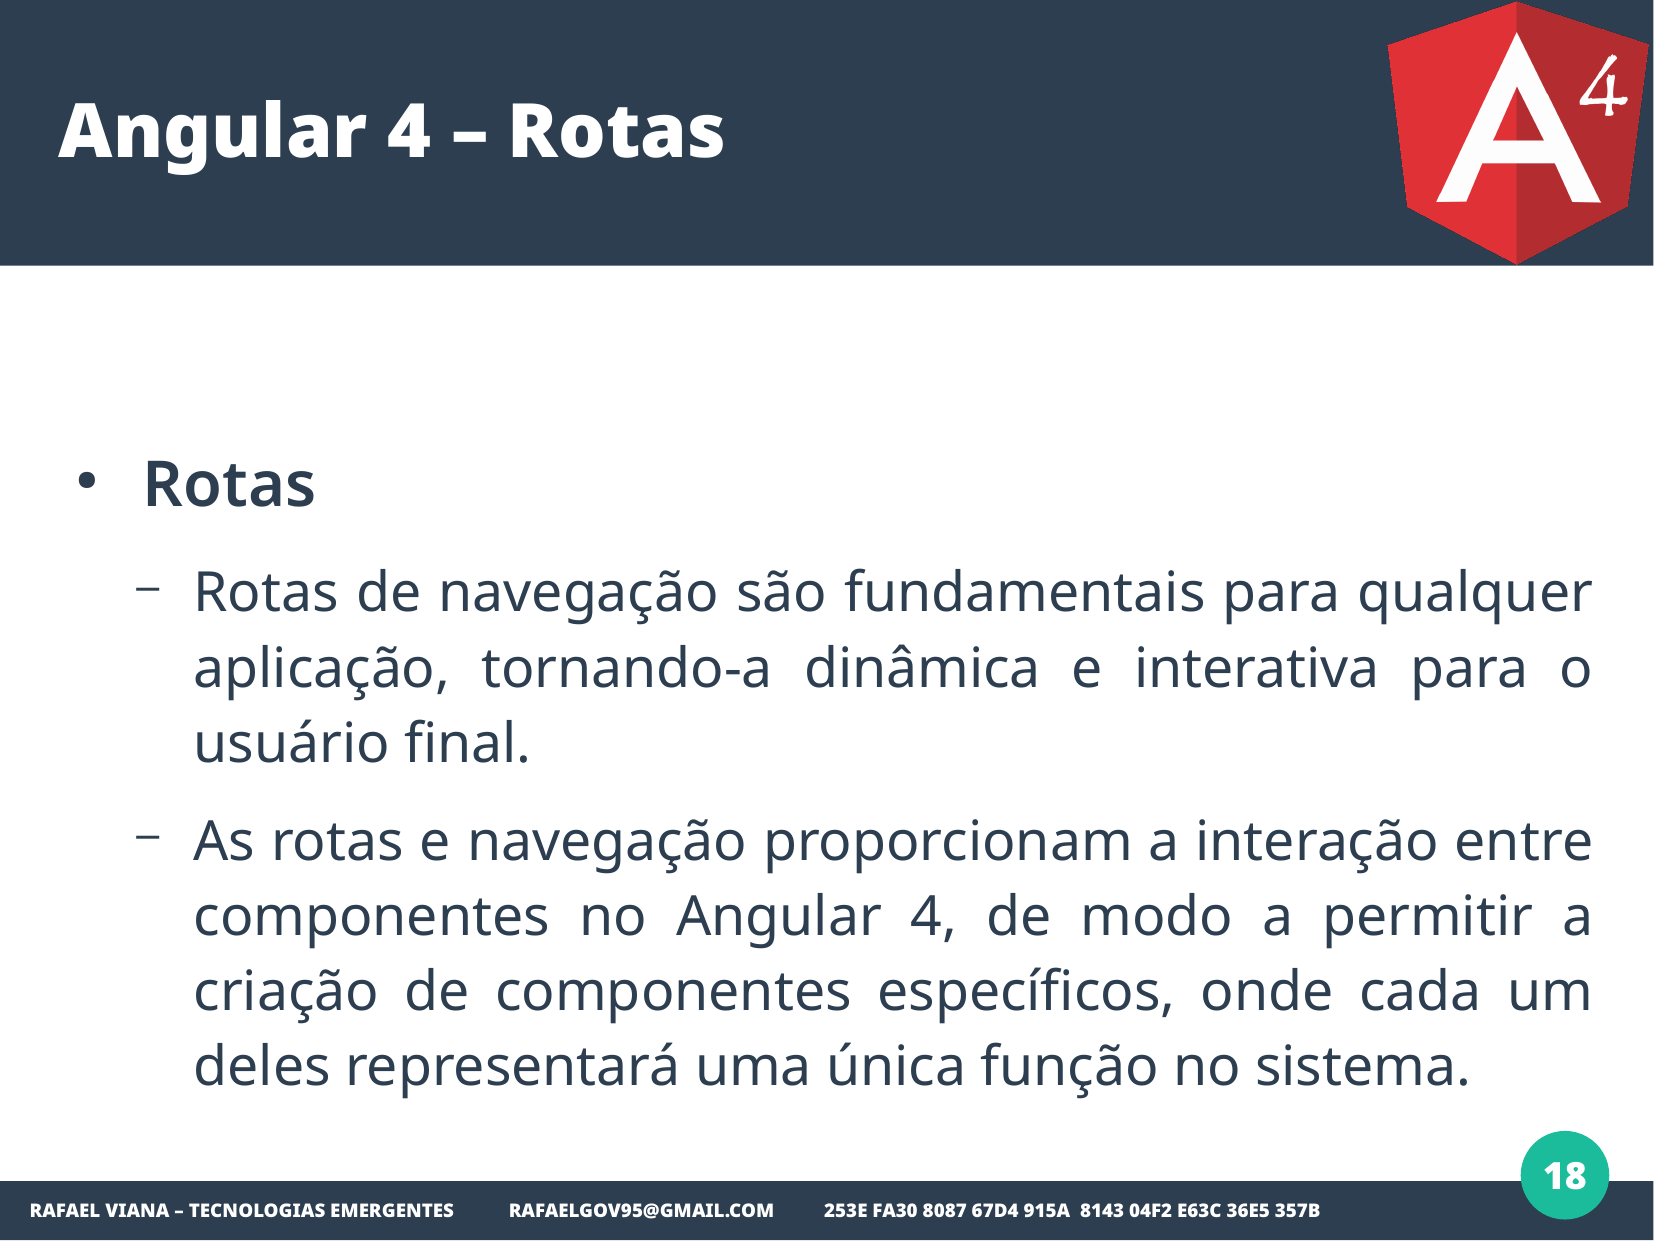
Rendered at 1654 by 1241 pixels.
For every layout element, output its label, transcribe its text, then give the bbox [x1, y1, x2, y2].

list Rotas Rotas de navegação são fundamentais para qualquer aplicação, tornando-a dinâmica e interativa para o usuário final. As rotas e navegação proporcionam a interação entre componentes no Angular 4, de modo a permitir a criação de componentes específicos, onde cada um deles representará uma única função no sistema. [59, 324, 1595, 1152]
picture [1387, 0, 1654, 266]
text_box RAFAEL VIANA – TECNOLOGIAS EMERGENTES RAFAELGOV95@GMAIL.COM 253E FA30 8087 67D4 915A 8143 04F2 E63C 36E5 357B [29, 1181, 1654, 1241]
title Angular 4 – Rotas [59, 49, 1387, 207]
